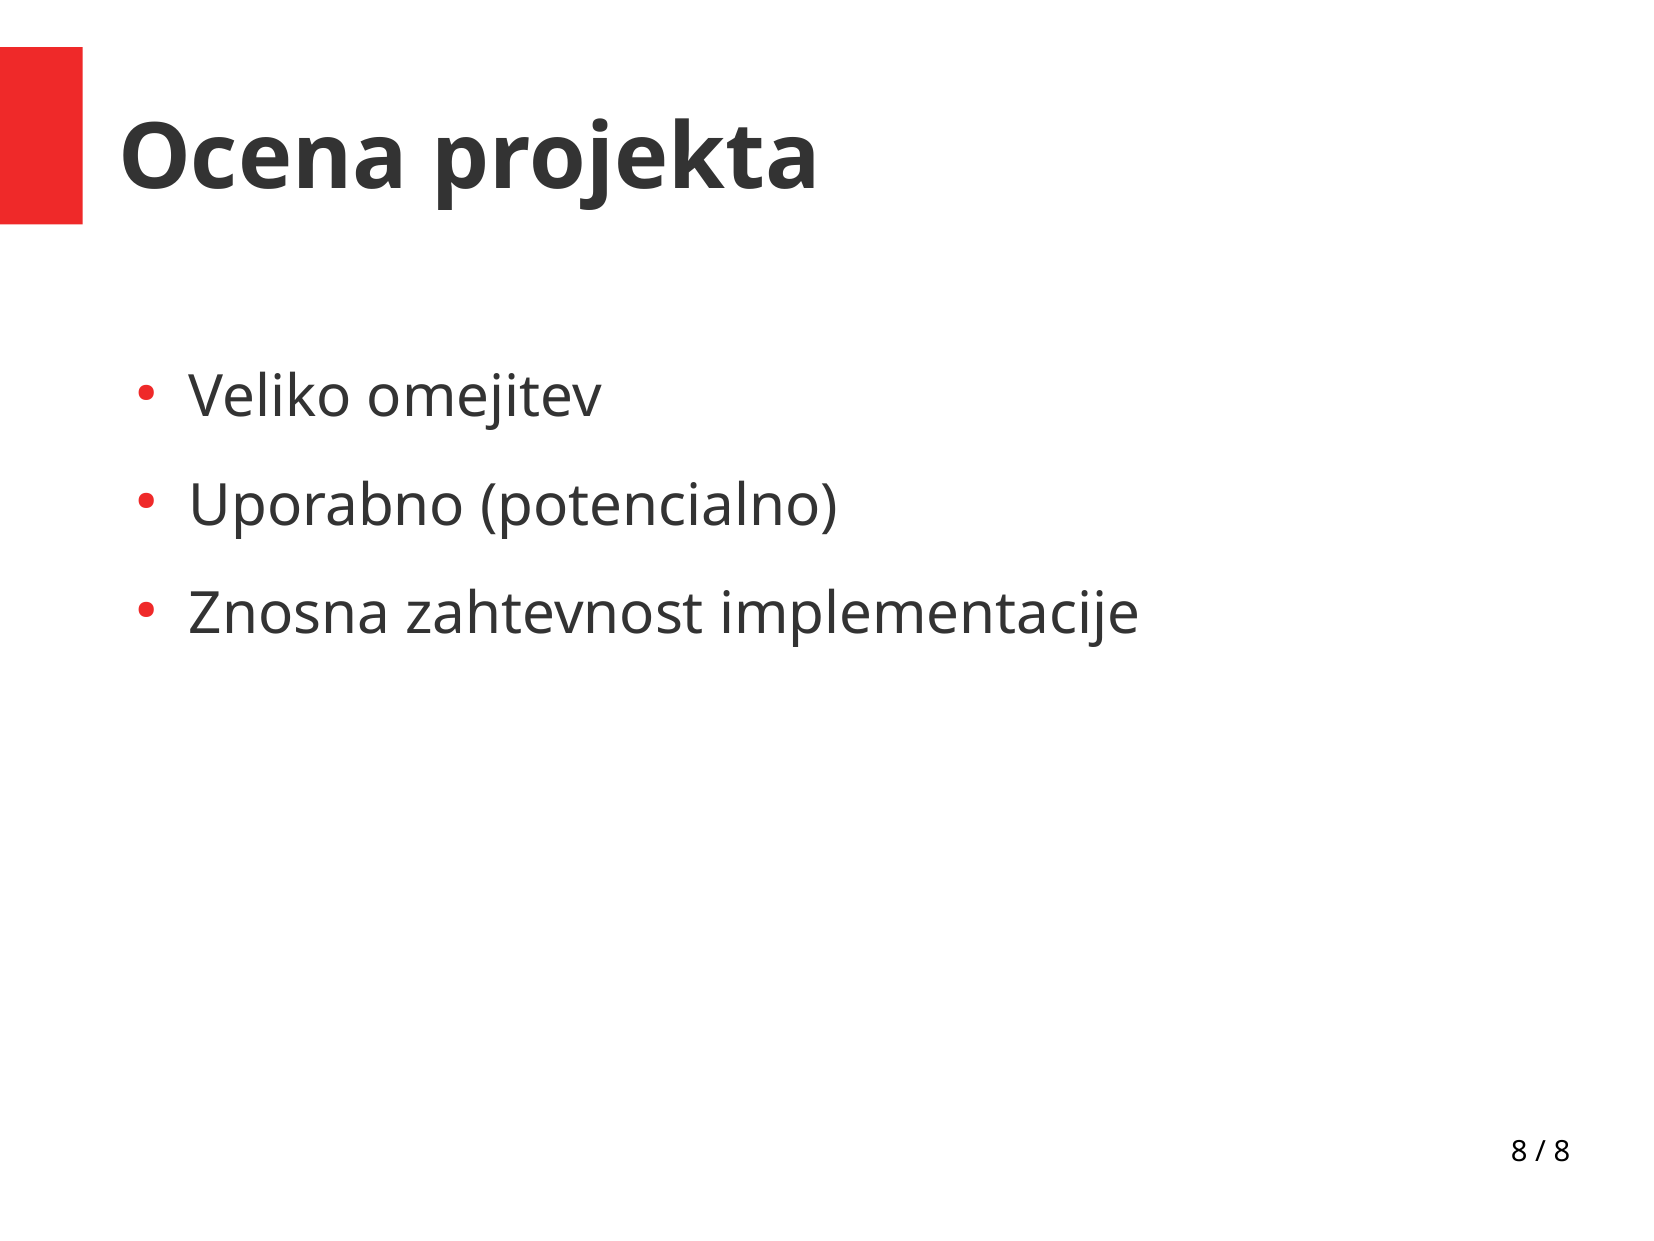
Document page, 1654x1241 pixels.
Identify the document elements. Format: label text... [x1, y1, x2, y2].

title Ocena projekta [118, 49, 1571, 257]
list Veliko omejitev Uporabno (potencialno) Znosna zahtevnost implementacije [118, 354, 1535, 1074]
